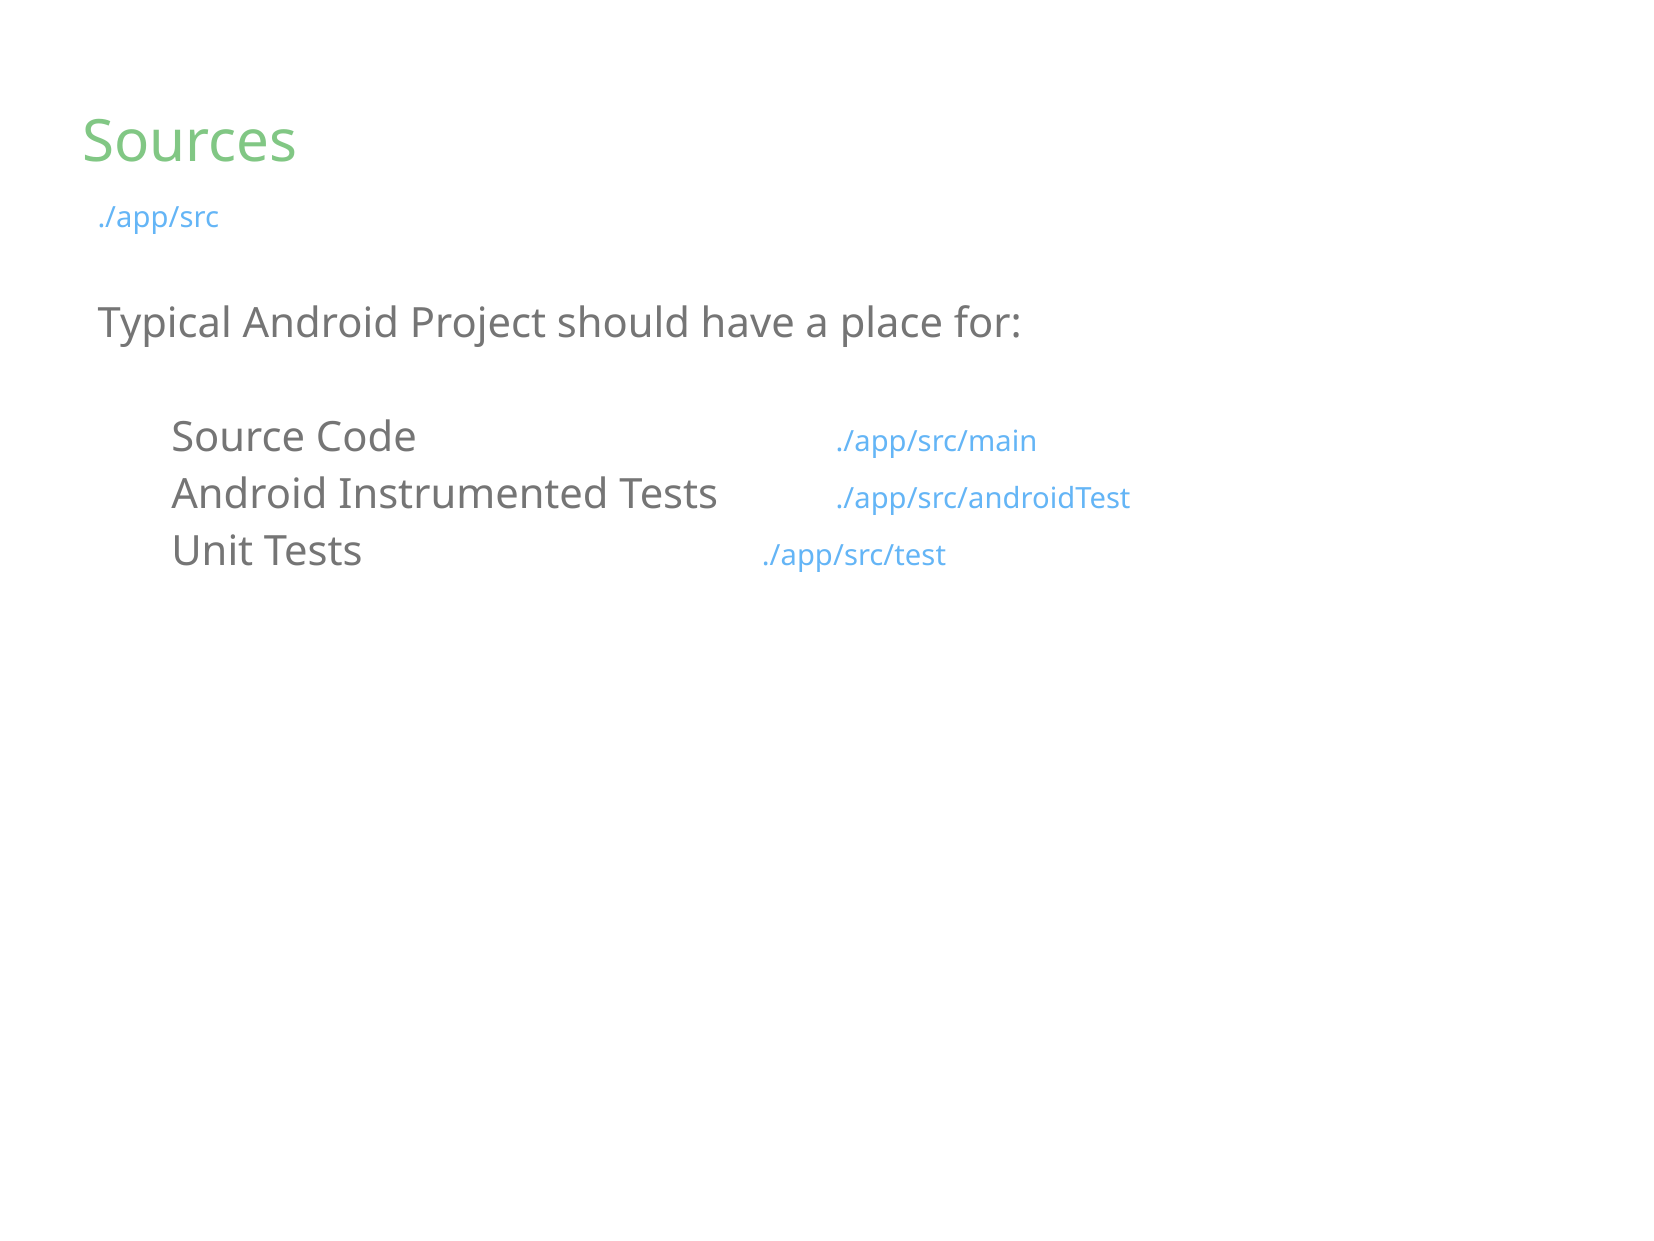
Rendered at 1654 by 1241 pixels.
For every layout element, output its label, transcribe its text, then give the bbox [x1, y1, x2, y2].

title Sources [82, 35, 1571, 243]
text_box ./app/src Typical Android Project should have a place for: Source Code ./app/src/main Android Instrumented Tests ./app/src/androidTest Unit Tests ./app/src/test [82, 189, 1145, 531]
